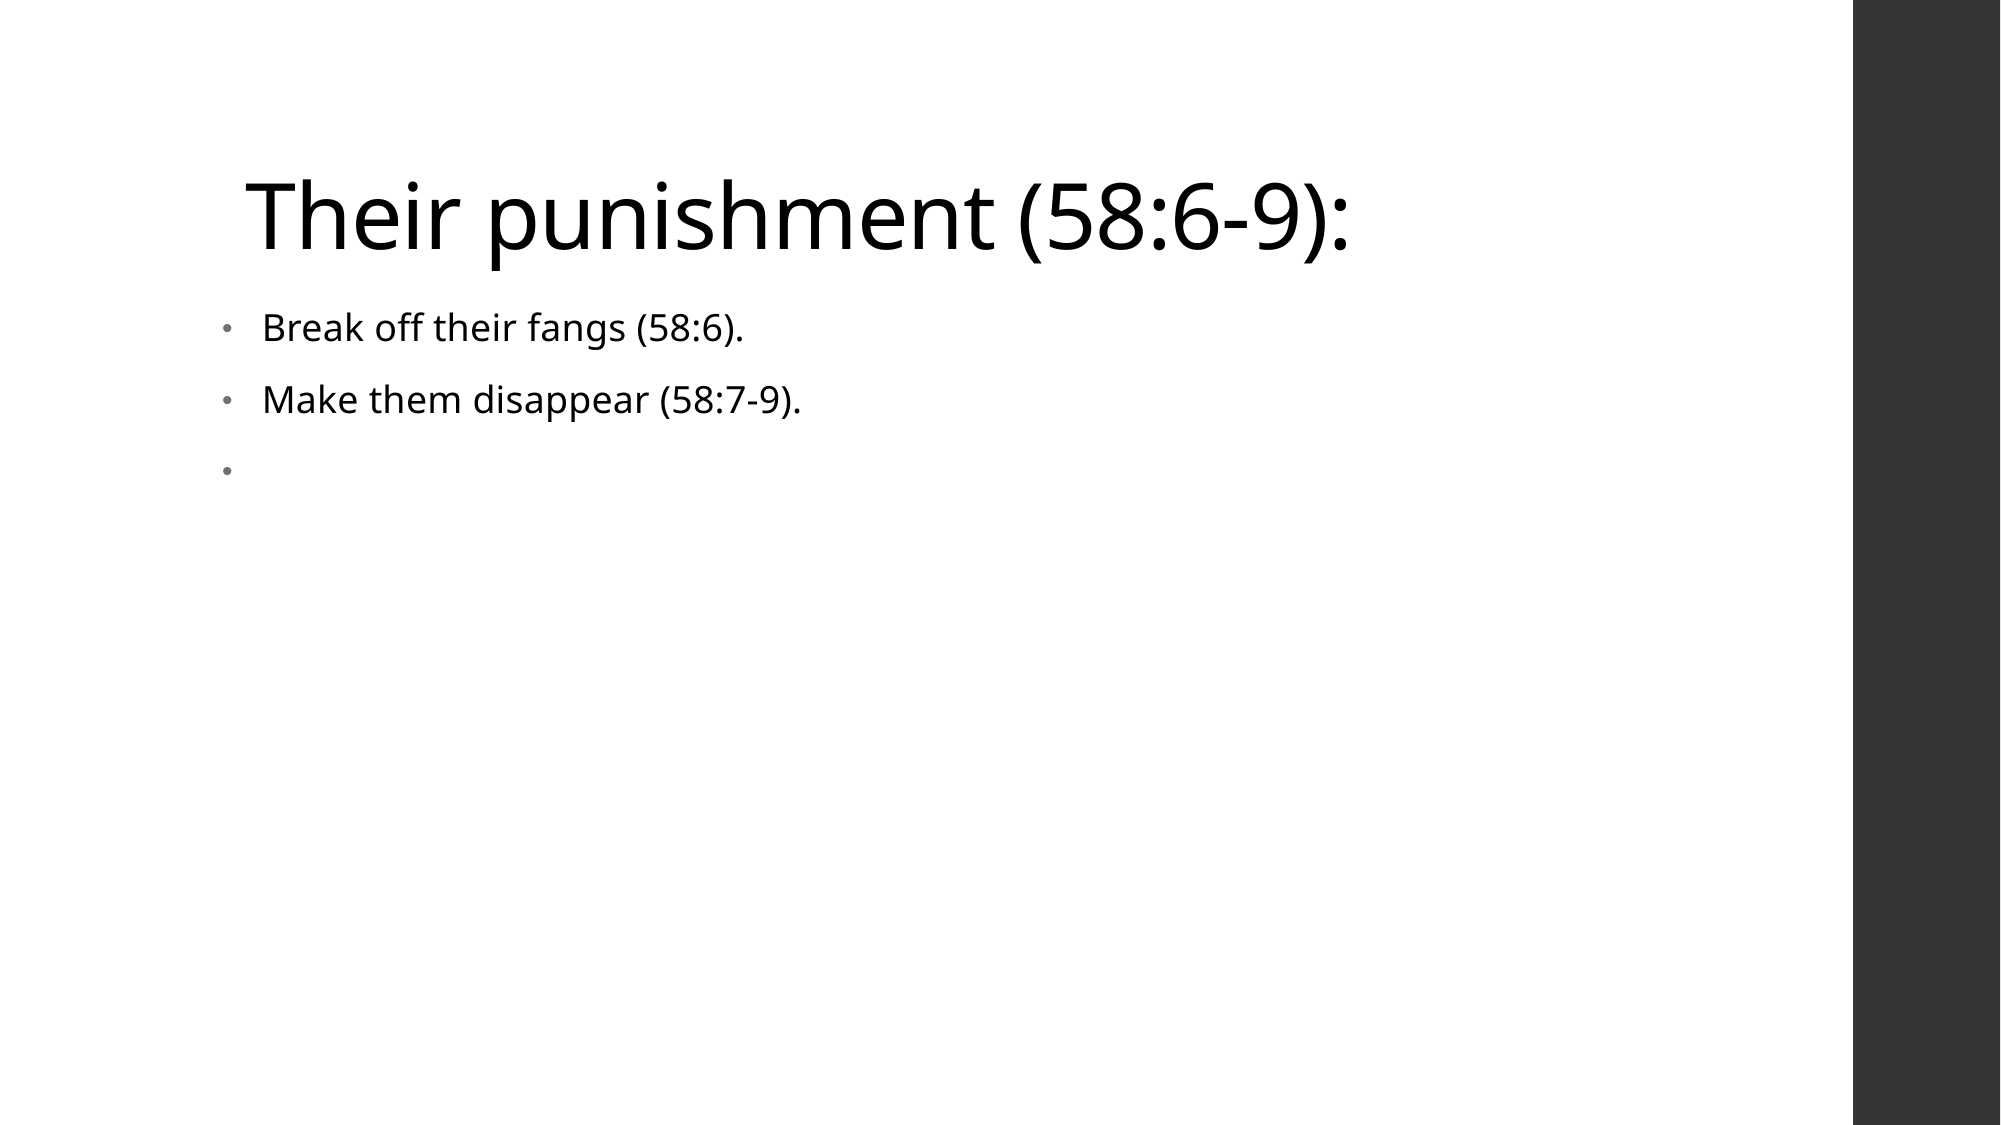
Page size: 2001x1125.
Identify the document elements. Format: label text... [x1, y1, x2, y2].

title Their punishment (58:6-9): [206, 60, 1797, 278]
list Break off their fangs (58:6). Make them disappear (58:7-9). [206, 299, 1617, 1014]
